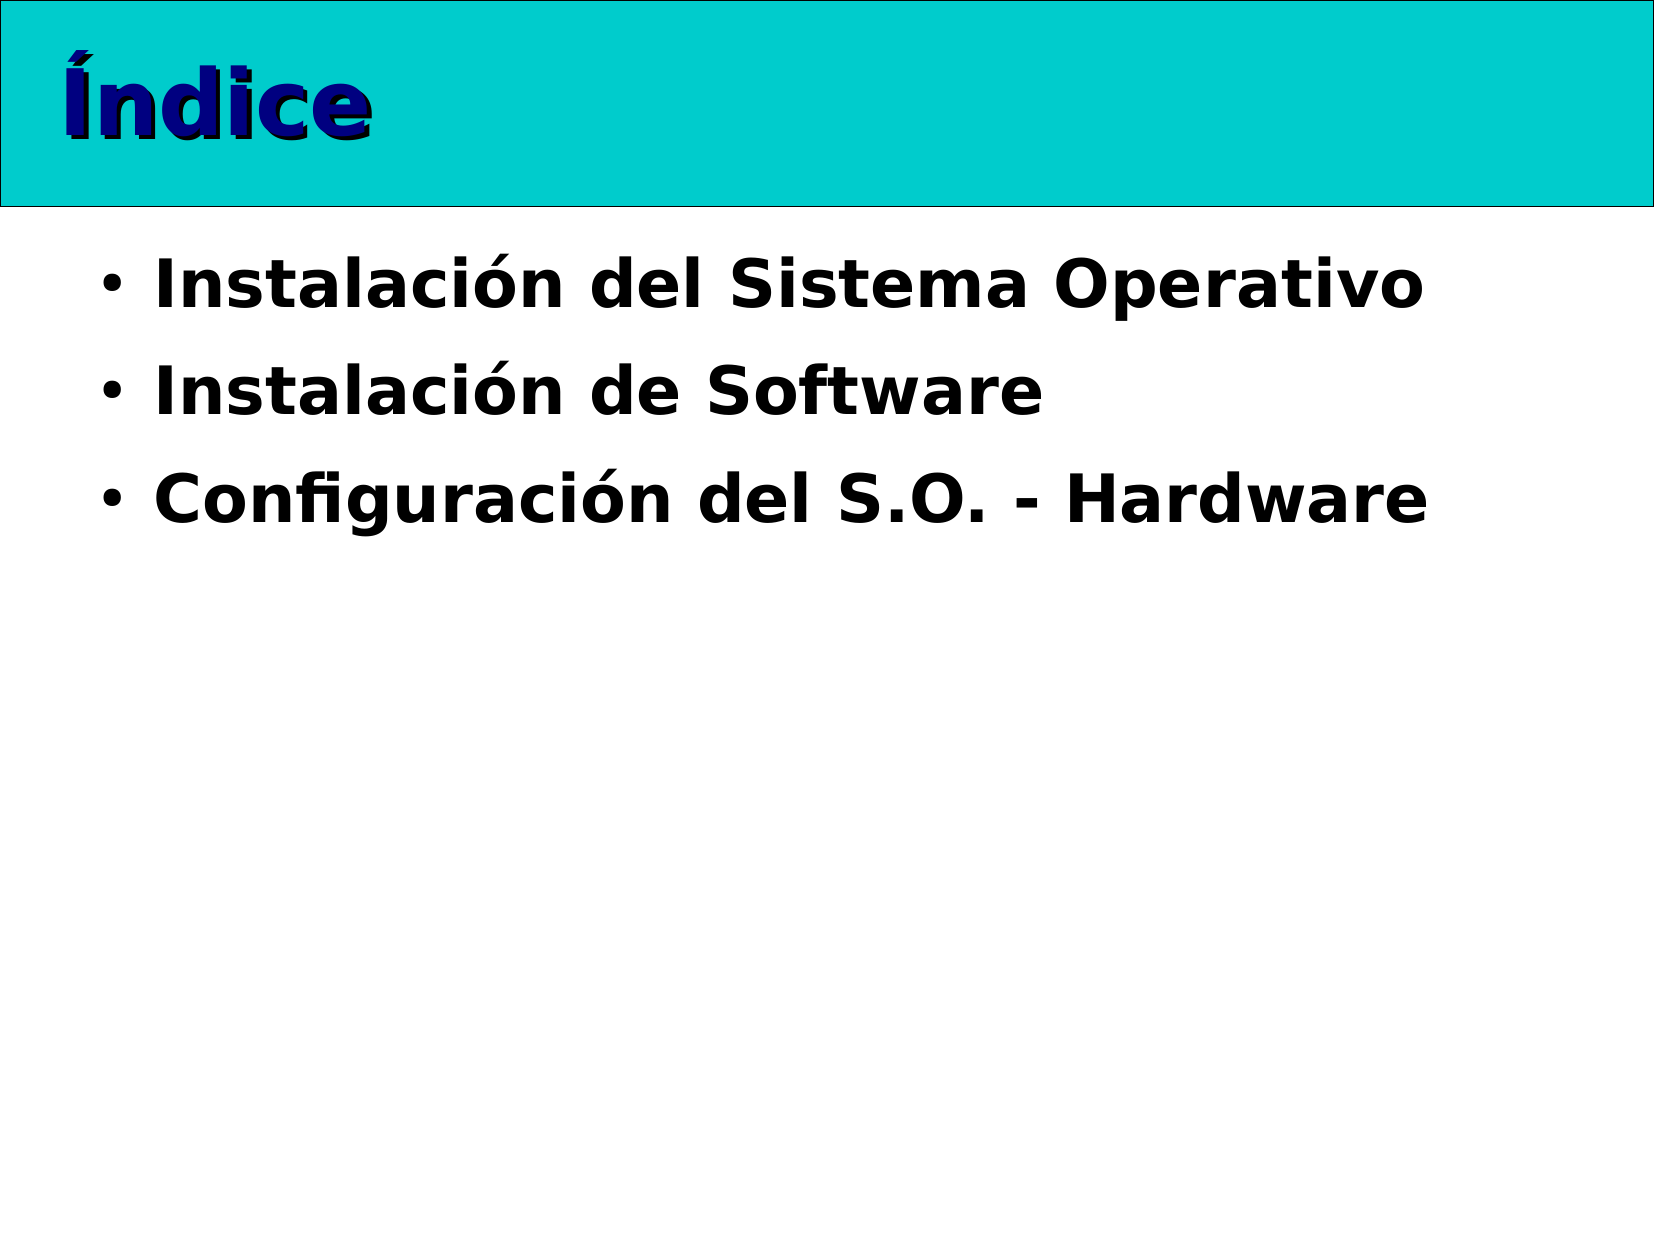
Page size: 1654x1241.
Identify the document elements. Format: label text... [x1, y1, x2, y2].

list Instalación del Sistema Operativo Instalación de Software Configuración del S.O. - Hardware [82, 245, 1571, 1109]
title Índice [59, 14, 1654, 192]
